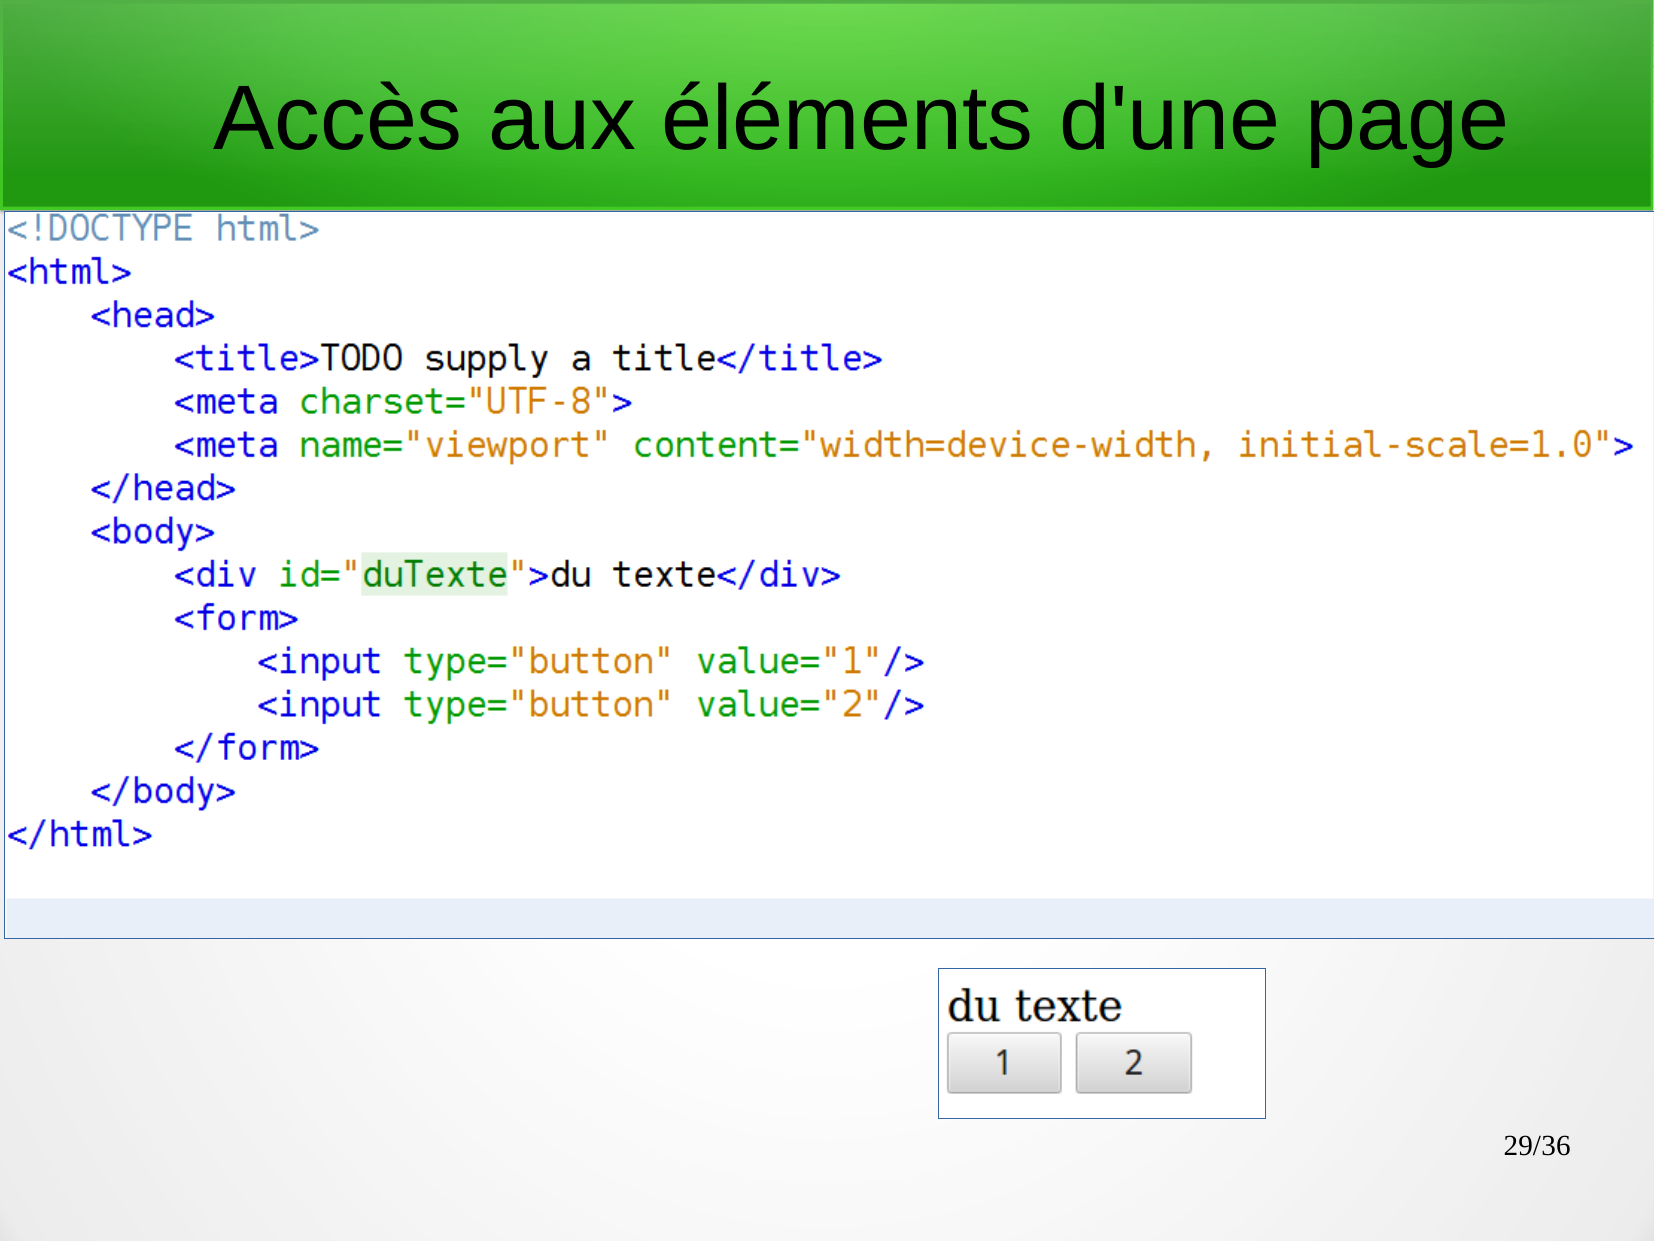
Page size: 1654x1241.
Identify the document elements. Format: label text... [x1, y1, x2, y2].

picture [938, 968, 1266, 1119]
picture [4, 211, 1654, 939]
title Accès aux éléments d'une page [82, 47, 1571, 189]
